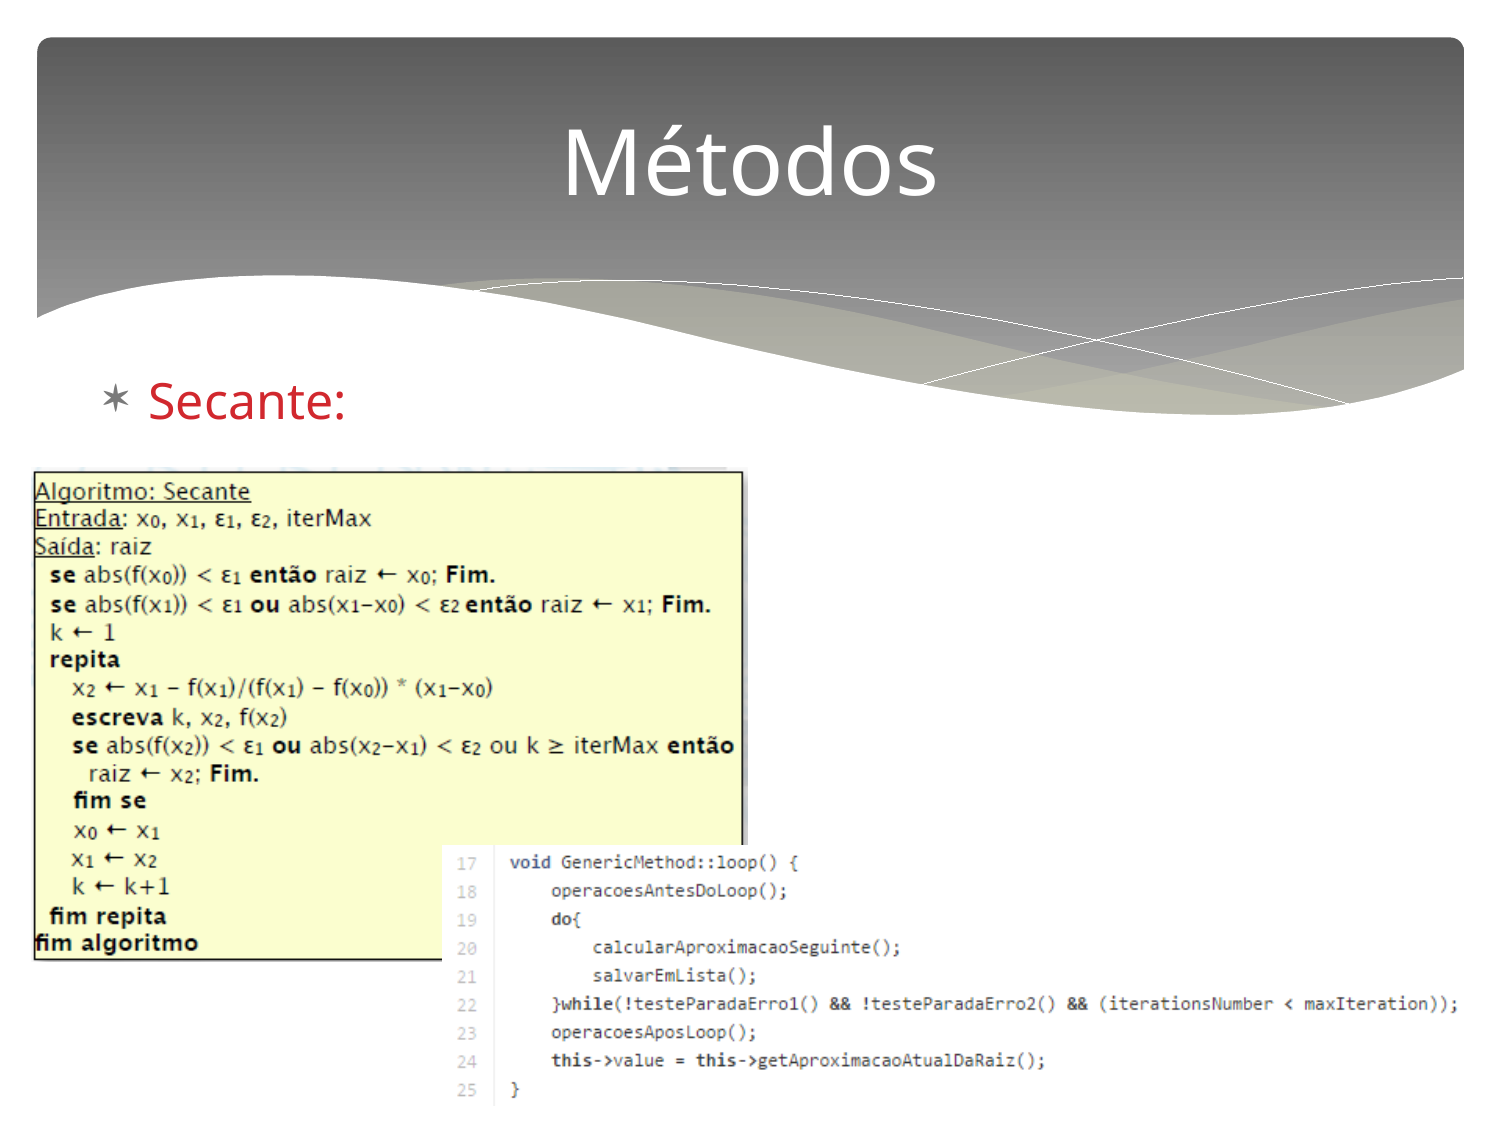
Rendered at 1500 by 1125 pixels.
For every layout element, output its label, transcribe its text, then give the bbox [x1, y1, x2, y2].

picture [31, 467, 1465, 1106]
title Métodos [75, 55, 1425, 261]
text_box Secante: [88, 361, 691, 467]
